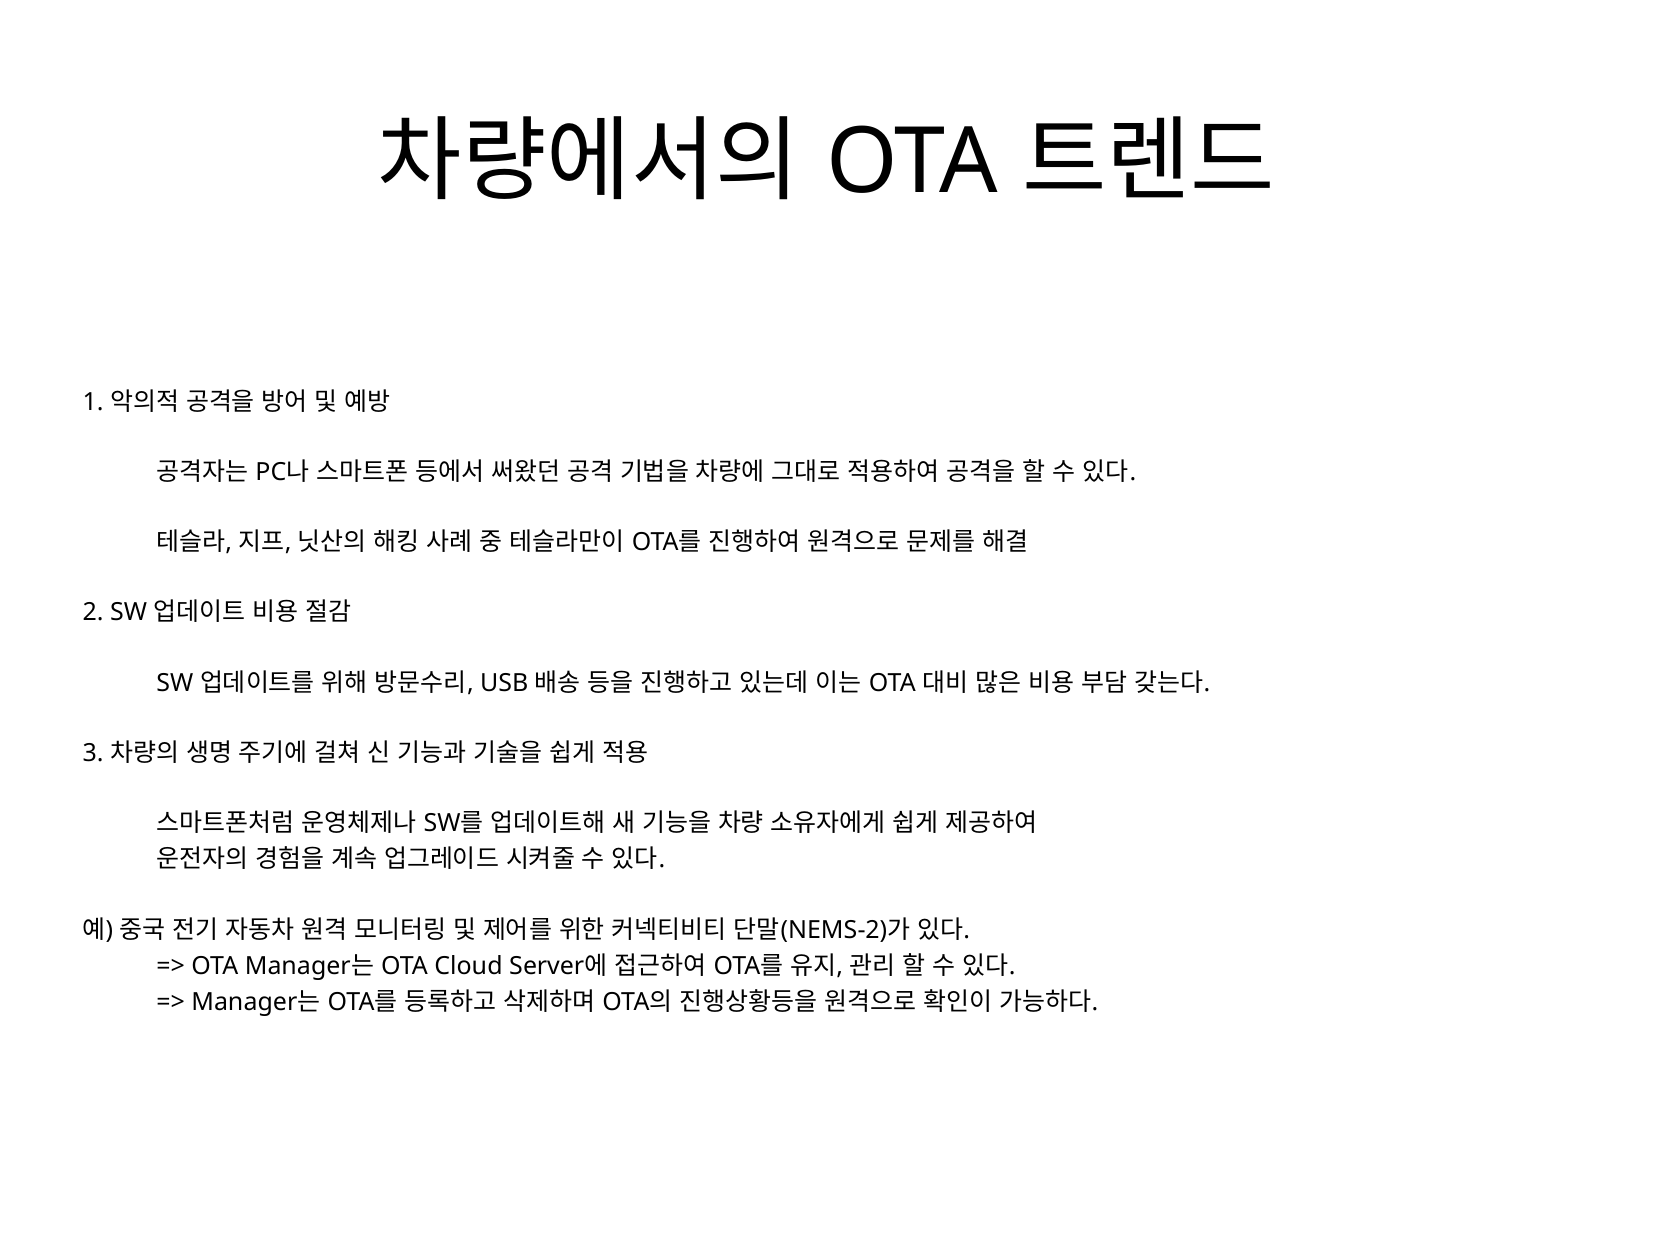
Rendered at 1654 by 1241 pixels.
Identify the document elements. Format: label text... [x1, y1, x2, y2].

title 차량에서의 OTA 트렌드 [82, 49, 1571, 257]
subtitle 1. 악의적 공격을 방어 및 예방 공격자는 PC나 스마트폰 등에서 써왔던 공격 기법을 차량에 그대로 적용하여 공격을 할 수 있다. 테슬라, 지프, 닛산의 해킹 사례 중 테슬라만이 OTA를 진행하여 원격으로 문제를 해결 2. SW 업데이트 비용 절감 SW 업데이트를 위해 방문수리, USB 배송 등을 진행하고 있는데 이는 OTA 대비 많은 비용 부담 갖는다. 3. 차량의 생명 주기에 걸쳐 신 기능과 기술을 쉽게 적용 스마트폰처럼 운영체제나 SW를 업데이트해 새 기능을 차량 소유자에게 쉽게 제공하여 운전자의 경험을 계속 업그레이드 시켜줄 수 있다. 예) 중국 전기 자동차 원격 모니터링 및 제어를 위한 커넥티비티 단말(NEMS-2)가 있다. => OTA Manager는 OTA Cloud Server에 접근하여 OTA를 유지, 관리 할 수 있다. => Manager는 OTA를 등록하고 삭제하며 OTA의 진행상황등을 원격으로 확인이 가능하다. [82, 290, 1571, 1109]
